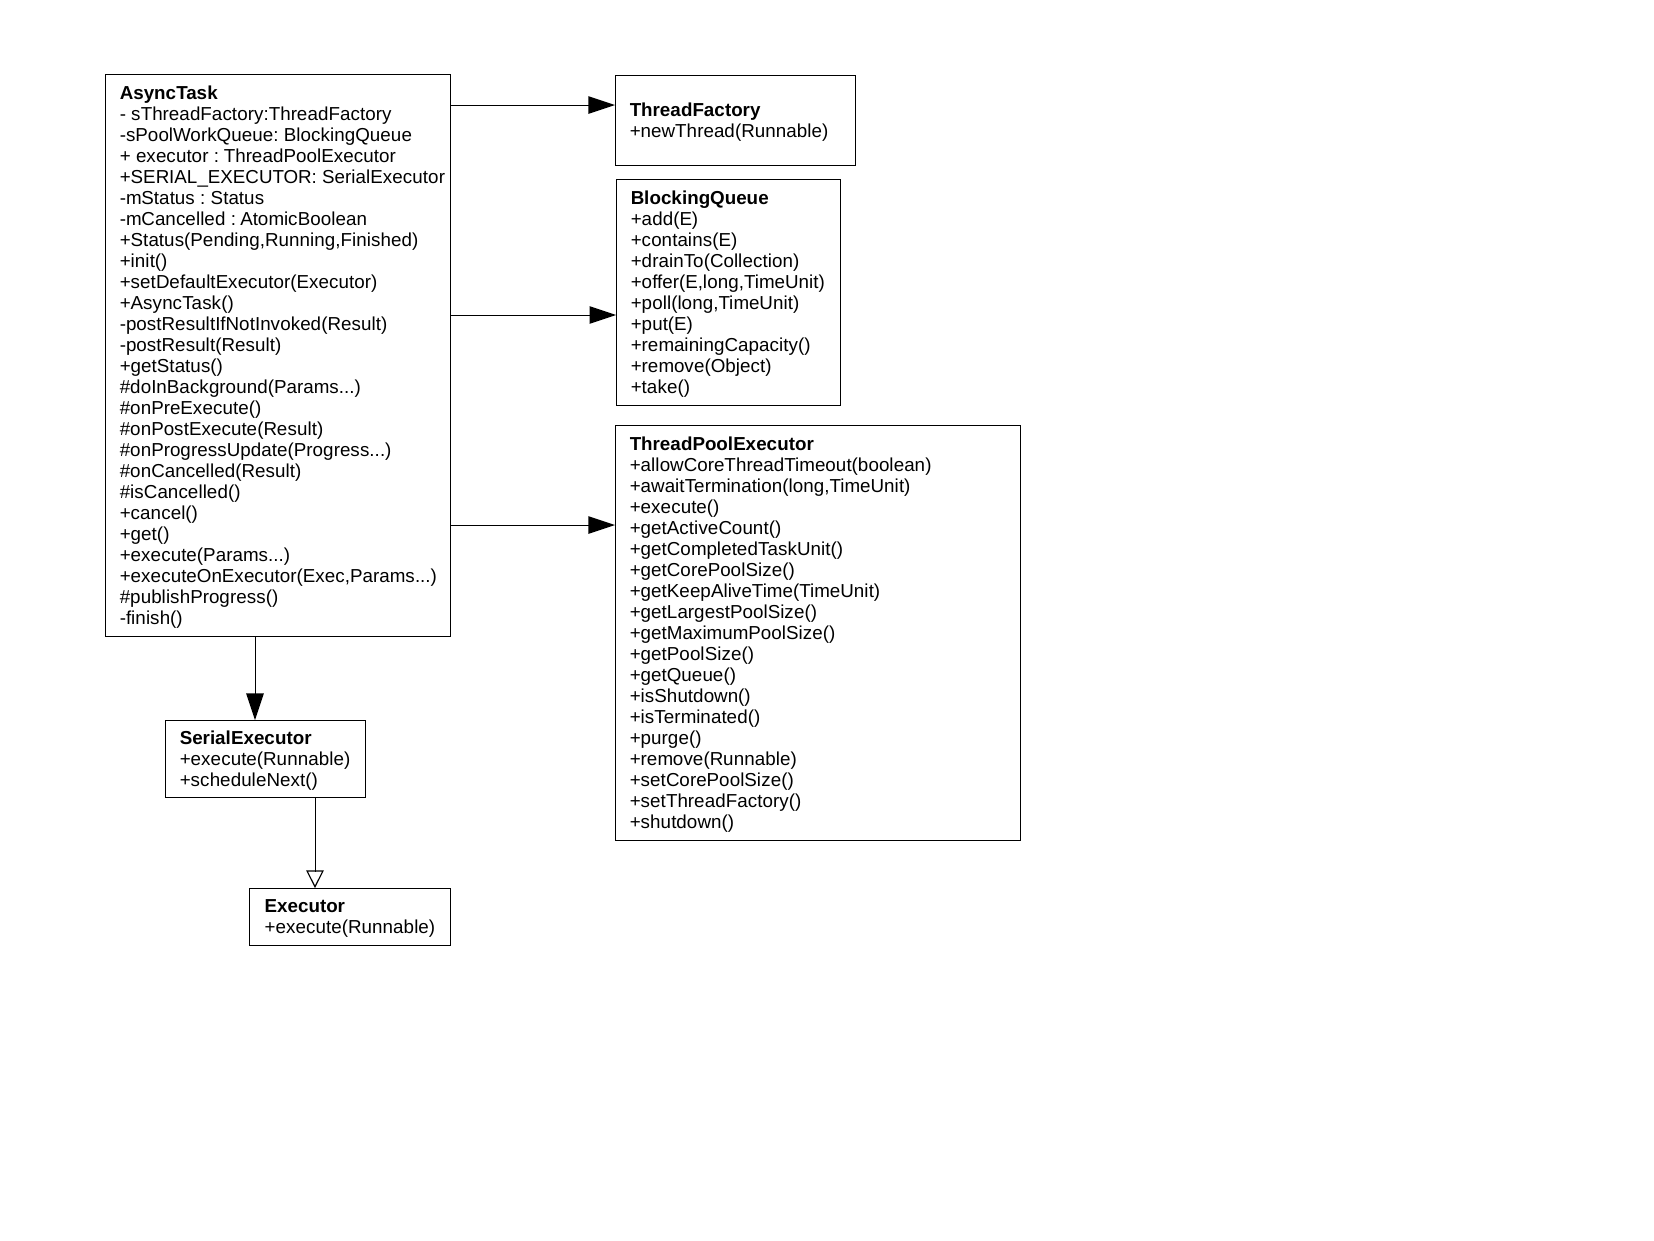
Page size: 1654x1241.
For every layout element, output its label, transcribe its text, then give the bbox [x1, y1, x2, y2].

text_box ThreadFactory +newThread(Runnable) [615, 75, 856, 166]
text_box SerialExecutor +execute(Runnable) +scheduleNext() [165, 720, 366, 798]
text_box AsyncTask - sThreadFactory:ThreadFactory -sPoolWorkQueue: BlockingQueue + executor : ThreadPoolExecutor +SERIAL_EXECUTOR: SerialExecutor -mStatus : Status -mCancelled : AtomicBoolean +Status(Pending,Running,Finished) +init() +setDefaultExecutor(Executor) +AsyncTask() -postResultIfNotInvoked(Result) -postResult(Result) +getStatus() #doInBackground(Params...) #onPreExecute() #onPostExecute(Result) #onProgressUpdate(Progress...) #onCancelled(Result) #isCancelled() +cancel() +get() +execute(Params...) +executeOnExecutor(Exec,Params...) #publishProgress() -finish() [105, 75, 916, 637]
text_box BlockingQueue +add(E) +contains(E) +drainTo(Collection) +offer(E,long,TimeUnit) +poll(long,TimeUnit) +put(E) +remainingCapacity() +remove(Object) +take() [616, 179, 841, 406]
text_box ThreadPoolExecutor +allowCoreThreadTimeout(boolean) +awaitTermination(long,TimeUnit) +execute() +getActiveCount() +getCompletedTaskUnit() +getCorePoolSize() +getKeepAliveTime(TimeUnit) +getLargestPoolSize() +getMaximumPoolSize() +getPoolSize() +getQueue() +isShutdown() +isTerminated() +purge() +remove(Runnable) +setCorePoolSize() +setThreadFactory() +shutdown() [615, 425, 1021, 841]
text_box Executor +execute(Runnable) [249, 888, 451, 946]
